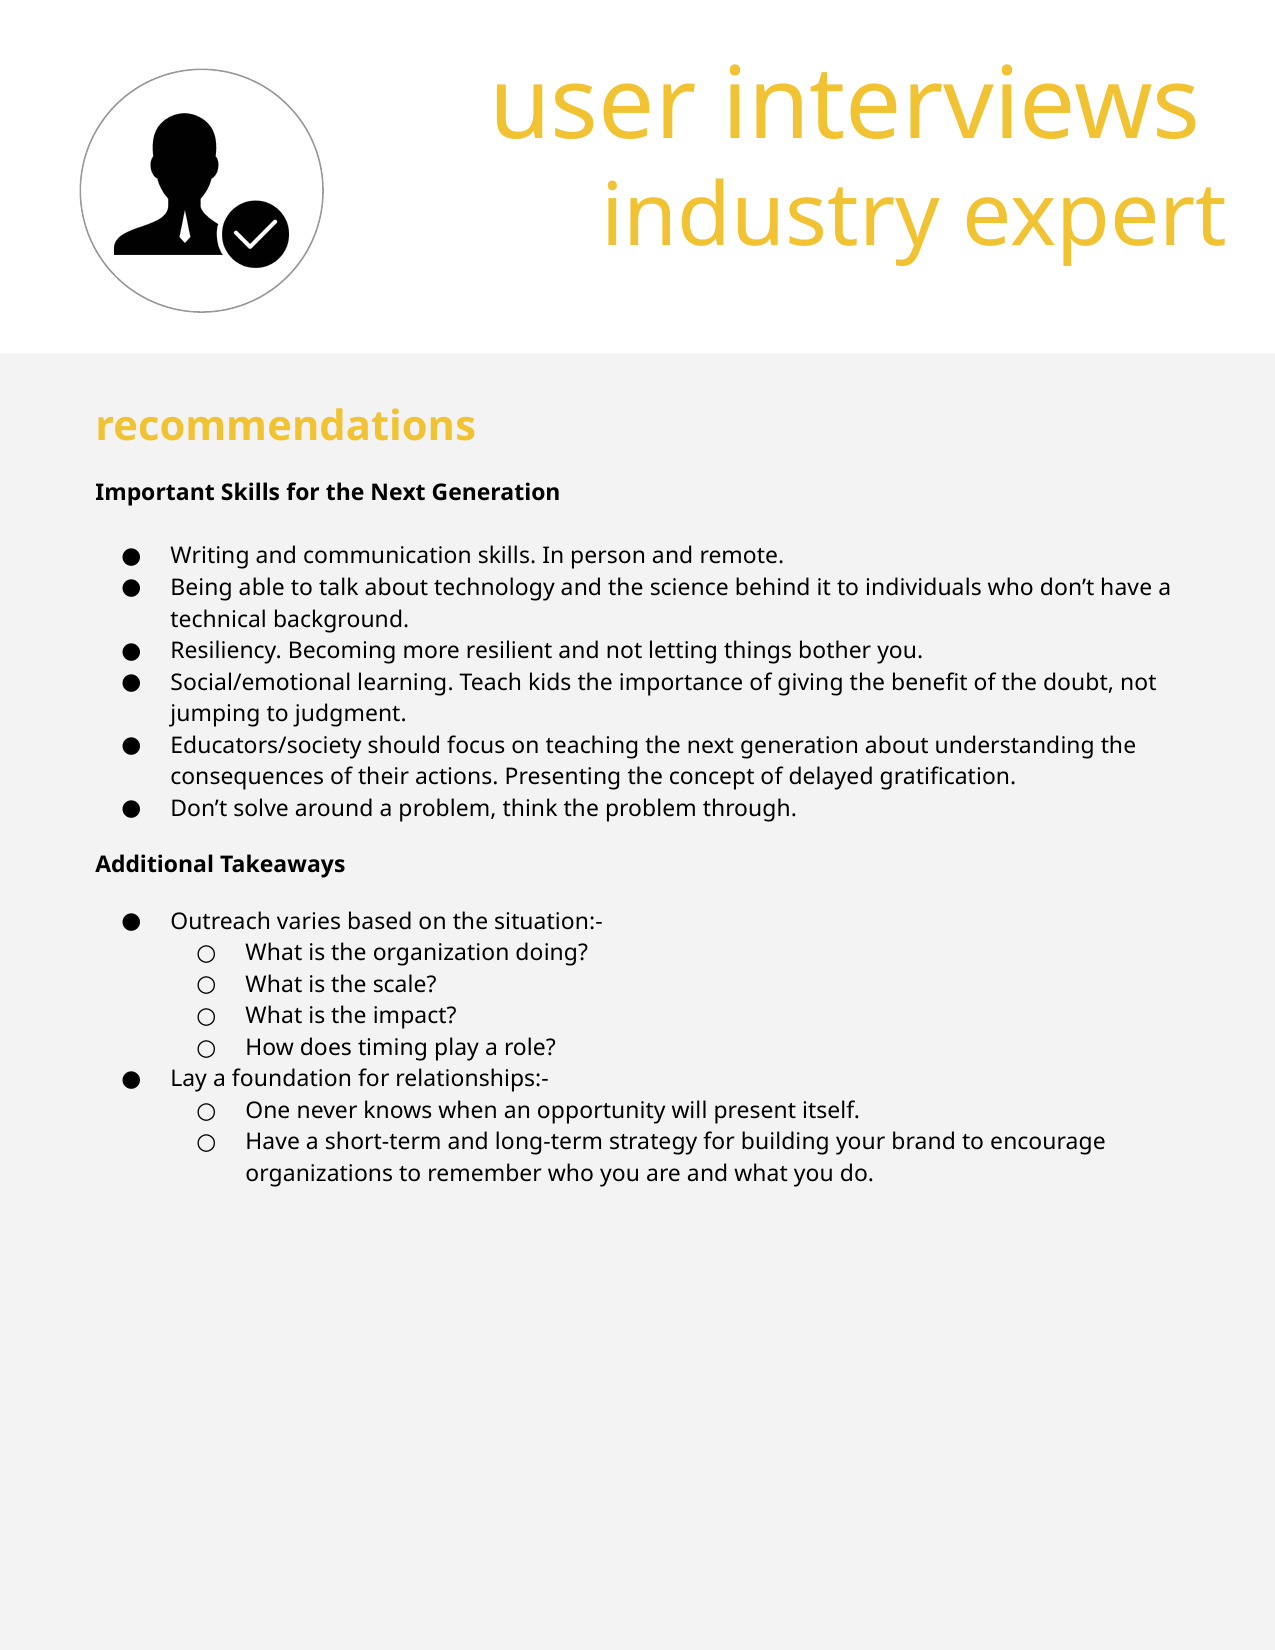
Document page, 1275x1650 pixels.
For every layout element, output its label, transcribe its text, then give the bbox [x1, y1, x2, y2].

list recommendations Important Skills for the Next Generation Writing and communication skills. In person and remote. Being able to talk about technology and the science behind it to individuals who don’t have a technical background. Resiliency. Becoming more resilient and not letting things bother you. Social/emotional learning. Teach kids the importance of giving the benefit of the doubt, not jumping to judgment. Educators/society should focus on teaching the next generation about understanding the consequences of their actions. Presenting the concept of delayed gratification. Don’t solve around a problem, think the problem through. Additional Takeaways Outreach varies based on the situation:- What is the organization doing? What is the scale? What is the impact? How does timing play a role? Lay a foundation for relationships:- One never knows when an opportunity will present itself. Have a short-term and long-term strategy for building your brand to encourage organizations to remember who you are and what you do. [80, 373, 1204, 1448]
picture [114, 190, 289, 268]
subtitle user interviews industry expert [54, 23, 1243, 190]
text_box [0, 353, 1275, 1650]
